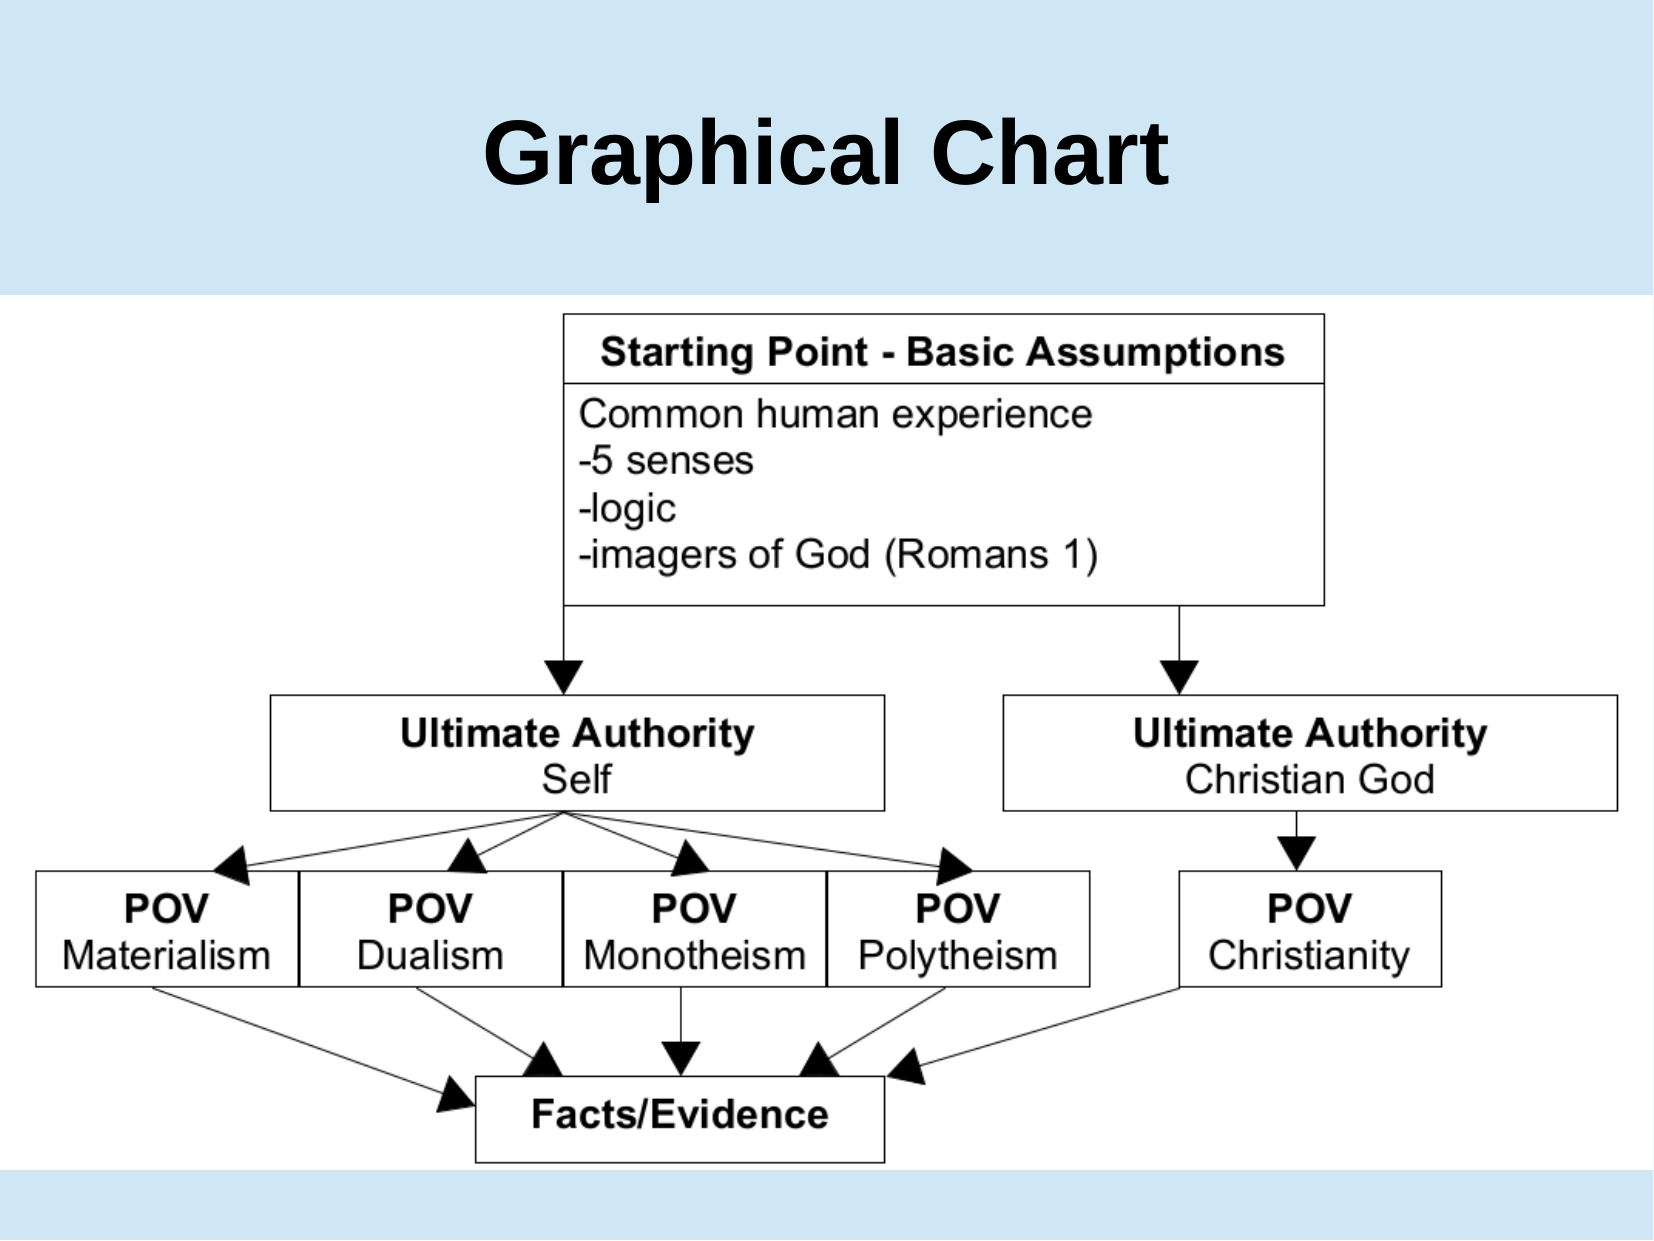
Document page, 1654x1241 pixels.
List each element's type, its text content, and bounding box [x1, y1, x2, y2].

title Graphical Chart [82, 49, 1571, 257]
picture [0, 295, 1654, 1170]
